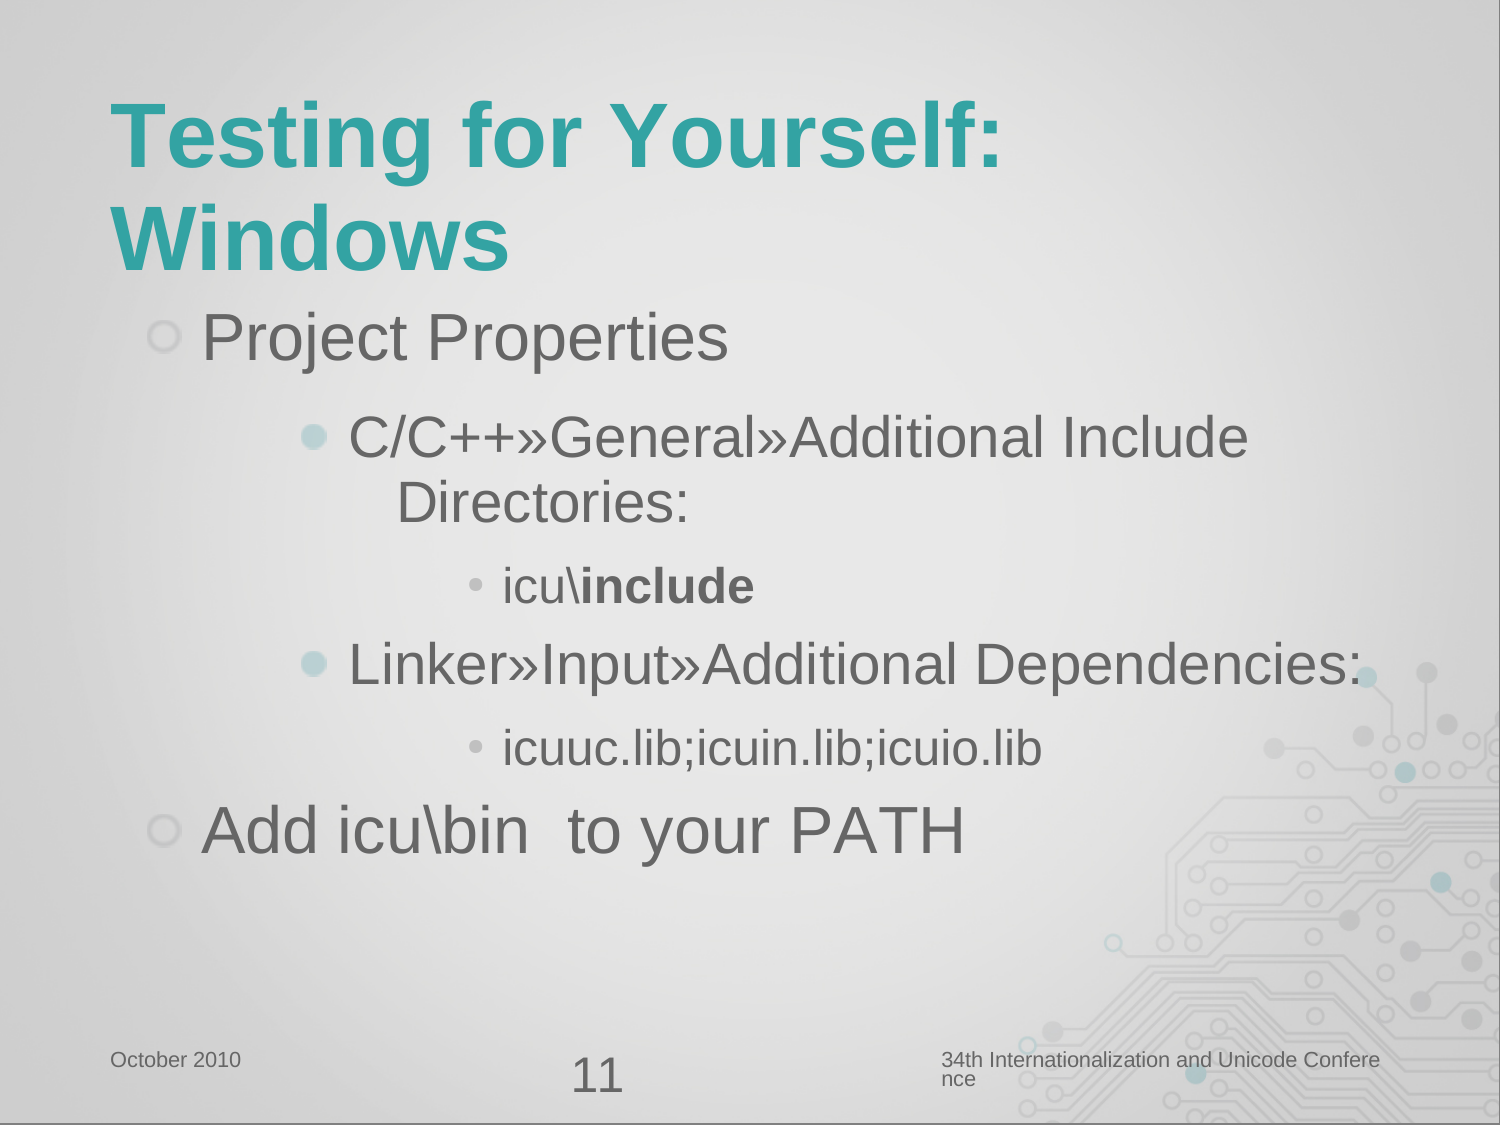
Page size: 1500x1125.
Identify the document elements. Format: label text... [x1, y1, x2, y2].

list Project Properties C/C++»General»Additional Include Directories: icu\include Linker»Input»Additional Dependencies: icuuc.lib;icuin.lib;icuio.lib Add icu\bin to your PATH [112, 299, 1394, 994]
title Testing for Yourself: Windows [110, 84, 1392, 290]
picture [0, 0, 1499, 1123]
